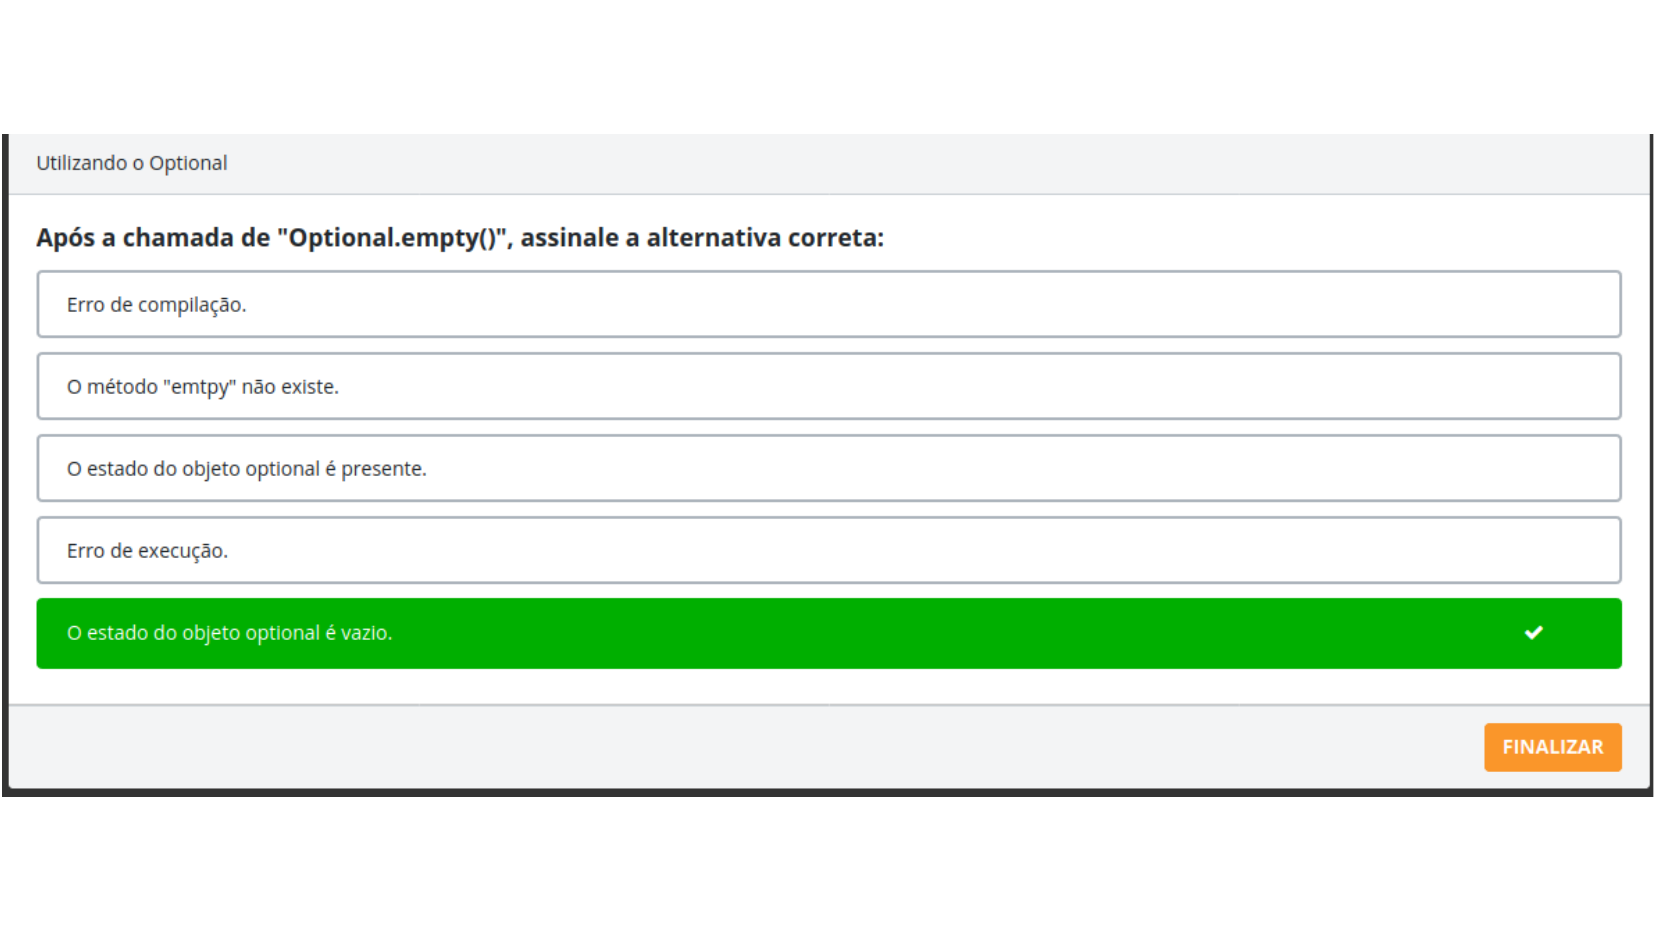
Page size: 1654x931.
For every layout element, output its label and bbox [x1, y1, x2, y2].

picture [2, 134, 1654, 797]
